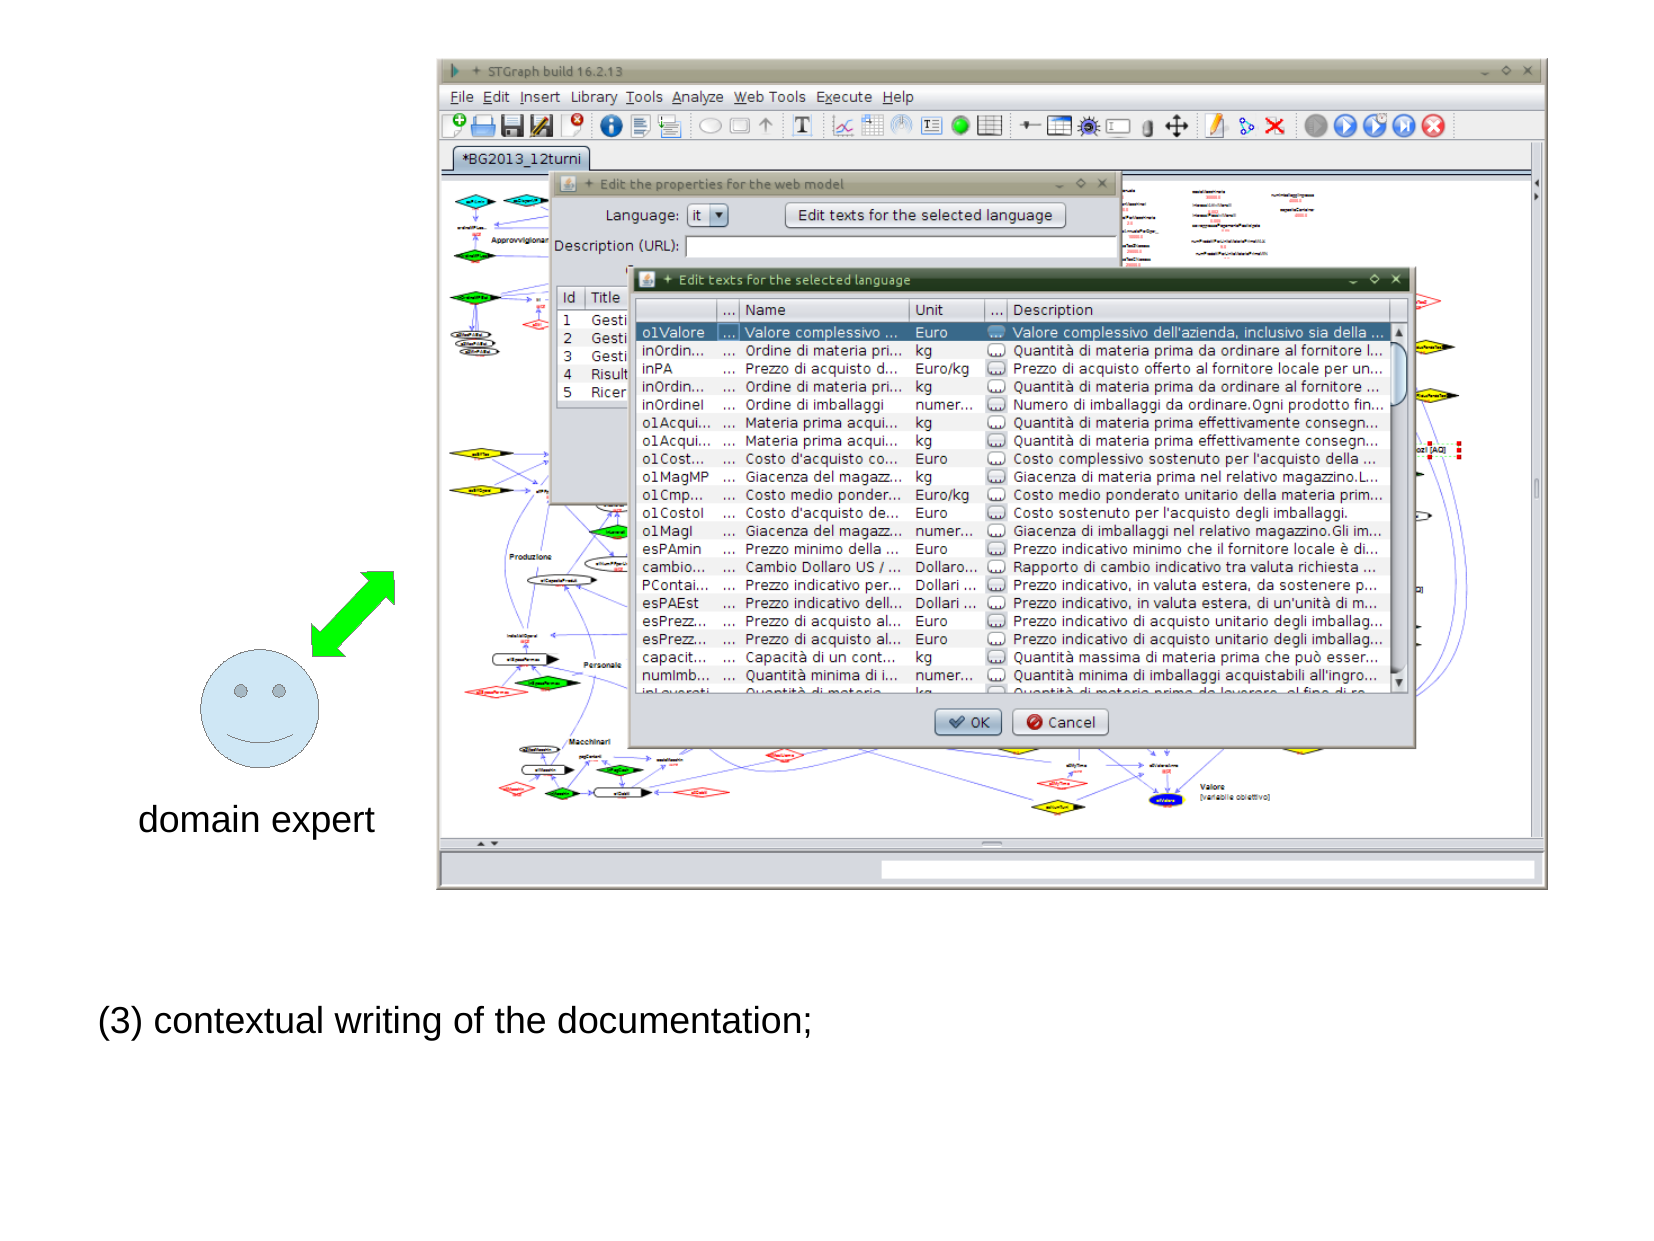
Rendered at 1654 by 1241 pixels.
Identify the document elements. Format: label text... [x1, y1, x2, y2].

text_box domain expert [123, 791, 390, 849]
text_box [200, 649, 319, 768]
text_box [311, 571, 395, 657]
picture [436, 58, 1548, 890]
text_box (3) contextual writing of the documentation; [82, 992, 1571, 1049]
